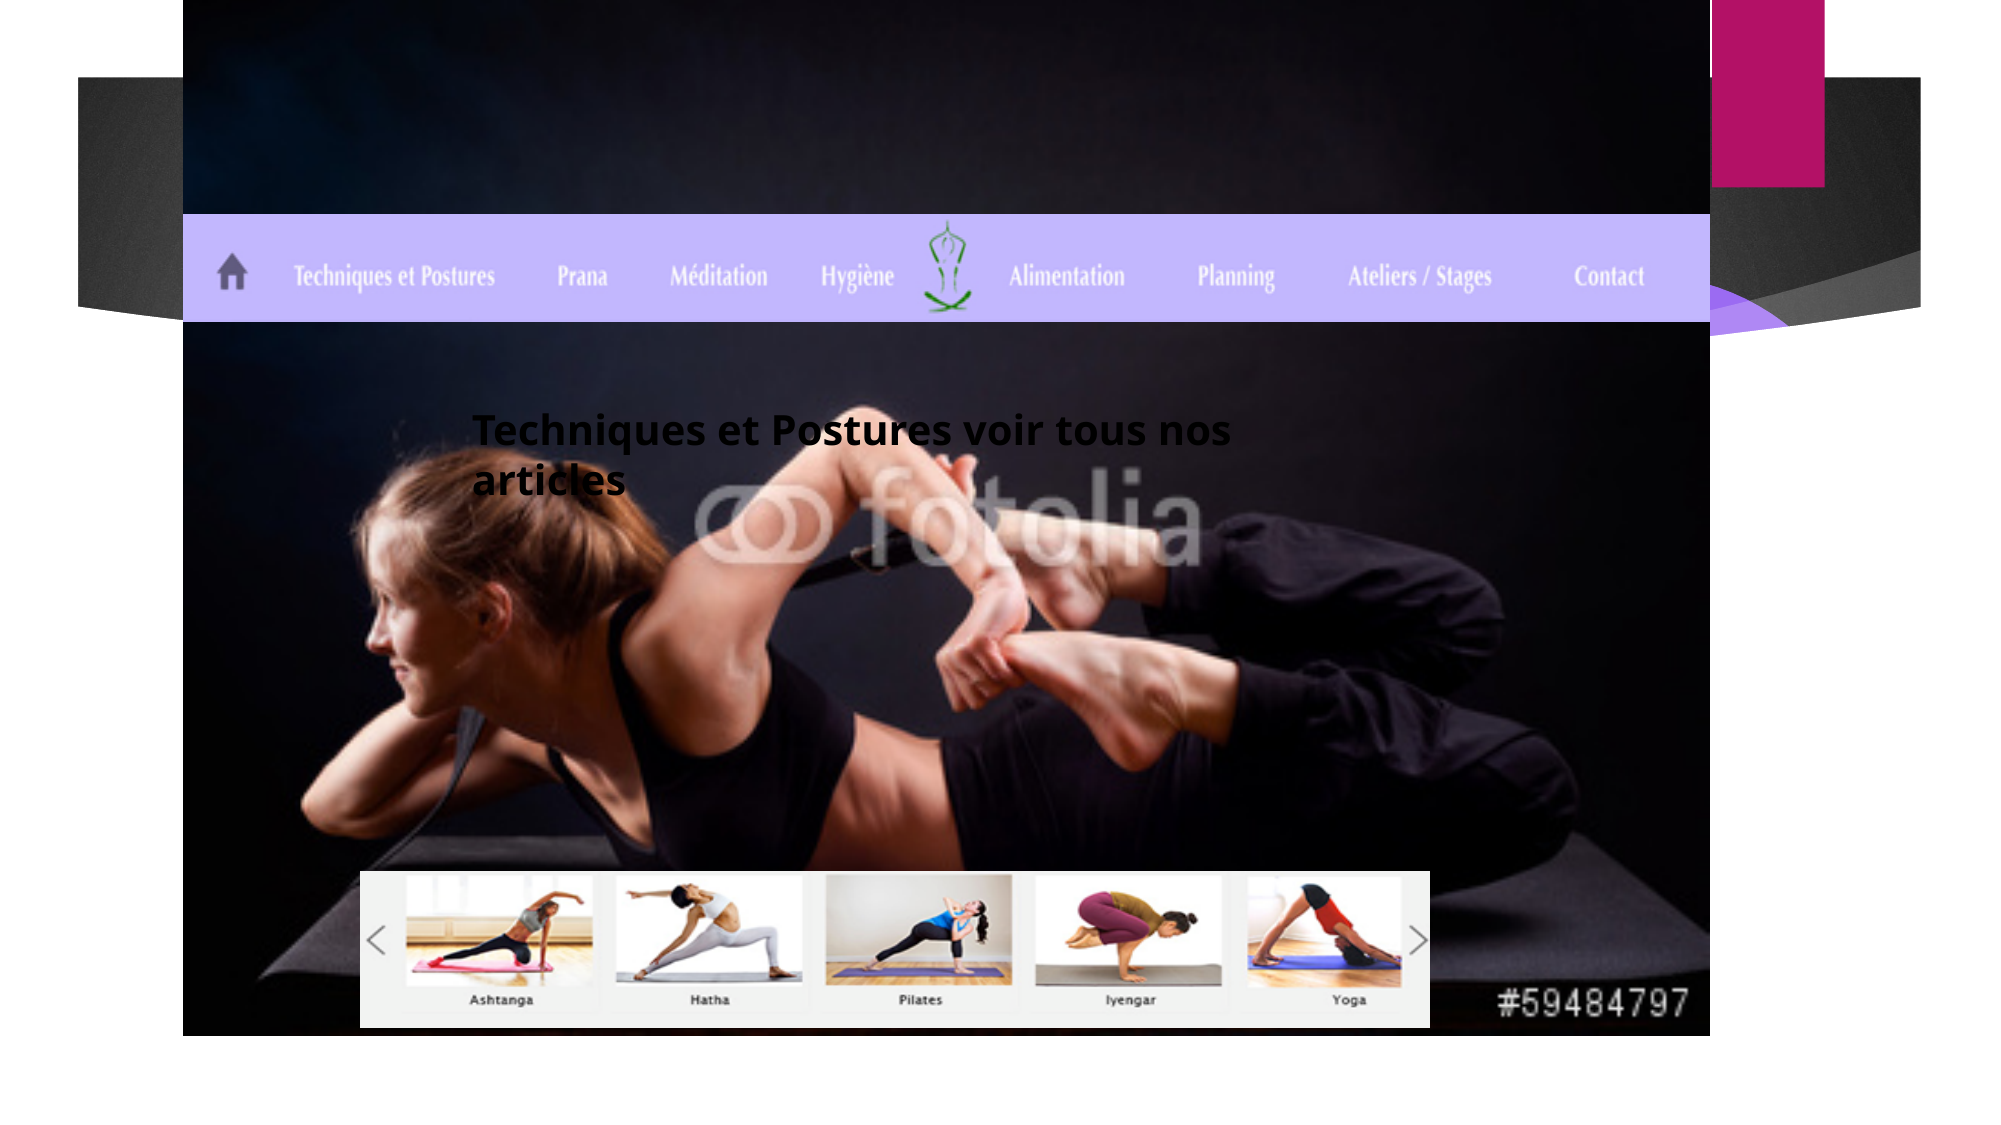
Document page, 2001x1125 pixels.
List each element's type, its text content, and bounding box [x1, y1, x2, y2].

picture [79, 0, 1920, 1036]
text_box Techniques et Postures voir tous nos articles [457, 396, 1344, 462]
